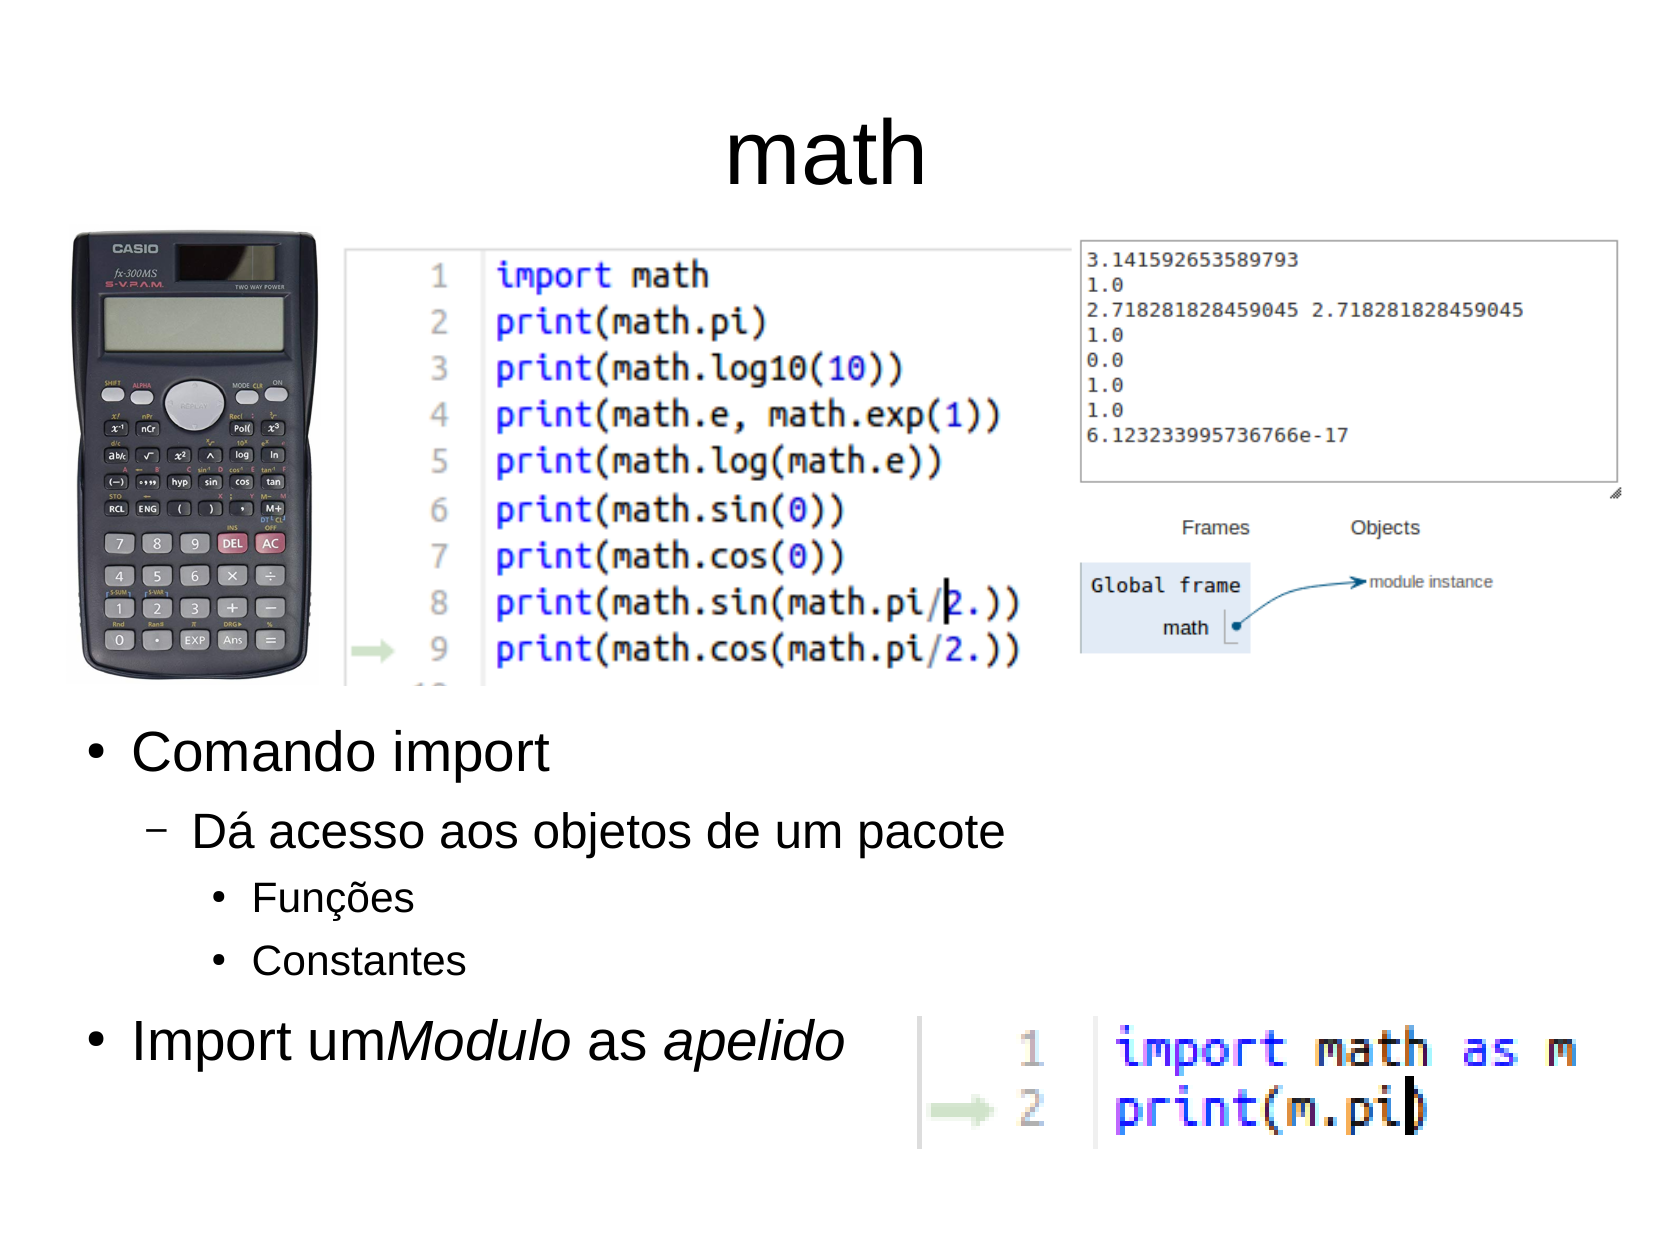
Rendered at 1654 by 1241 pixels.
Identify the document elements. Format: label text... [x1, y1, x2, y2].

picture [895, 1003, 1595, 1149]
title math [82, 49, 1571, 236]
picture [66, 224, 1648, 686]
list Comando import Dá acesso aos objetos de um pacote Funções Constantes Import umModulo as apelido [70, 720, 1560, 1075]
